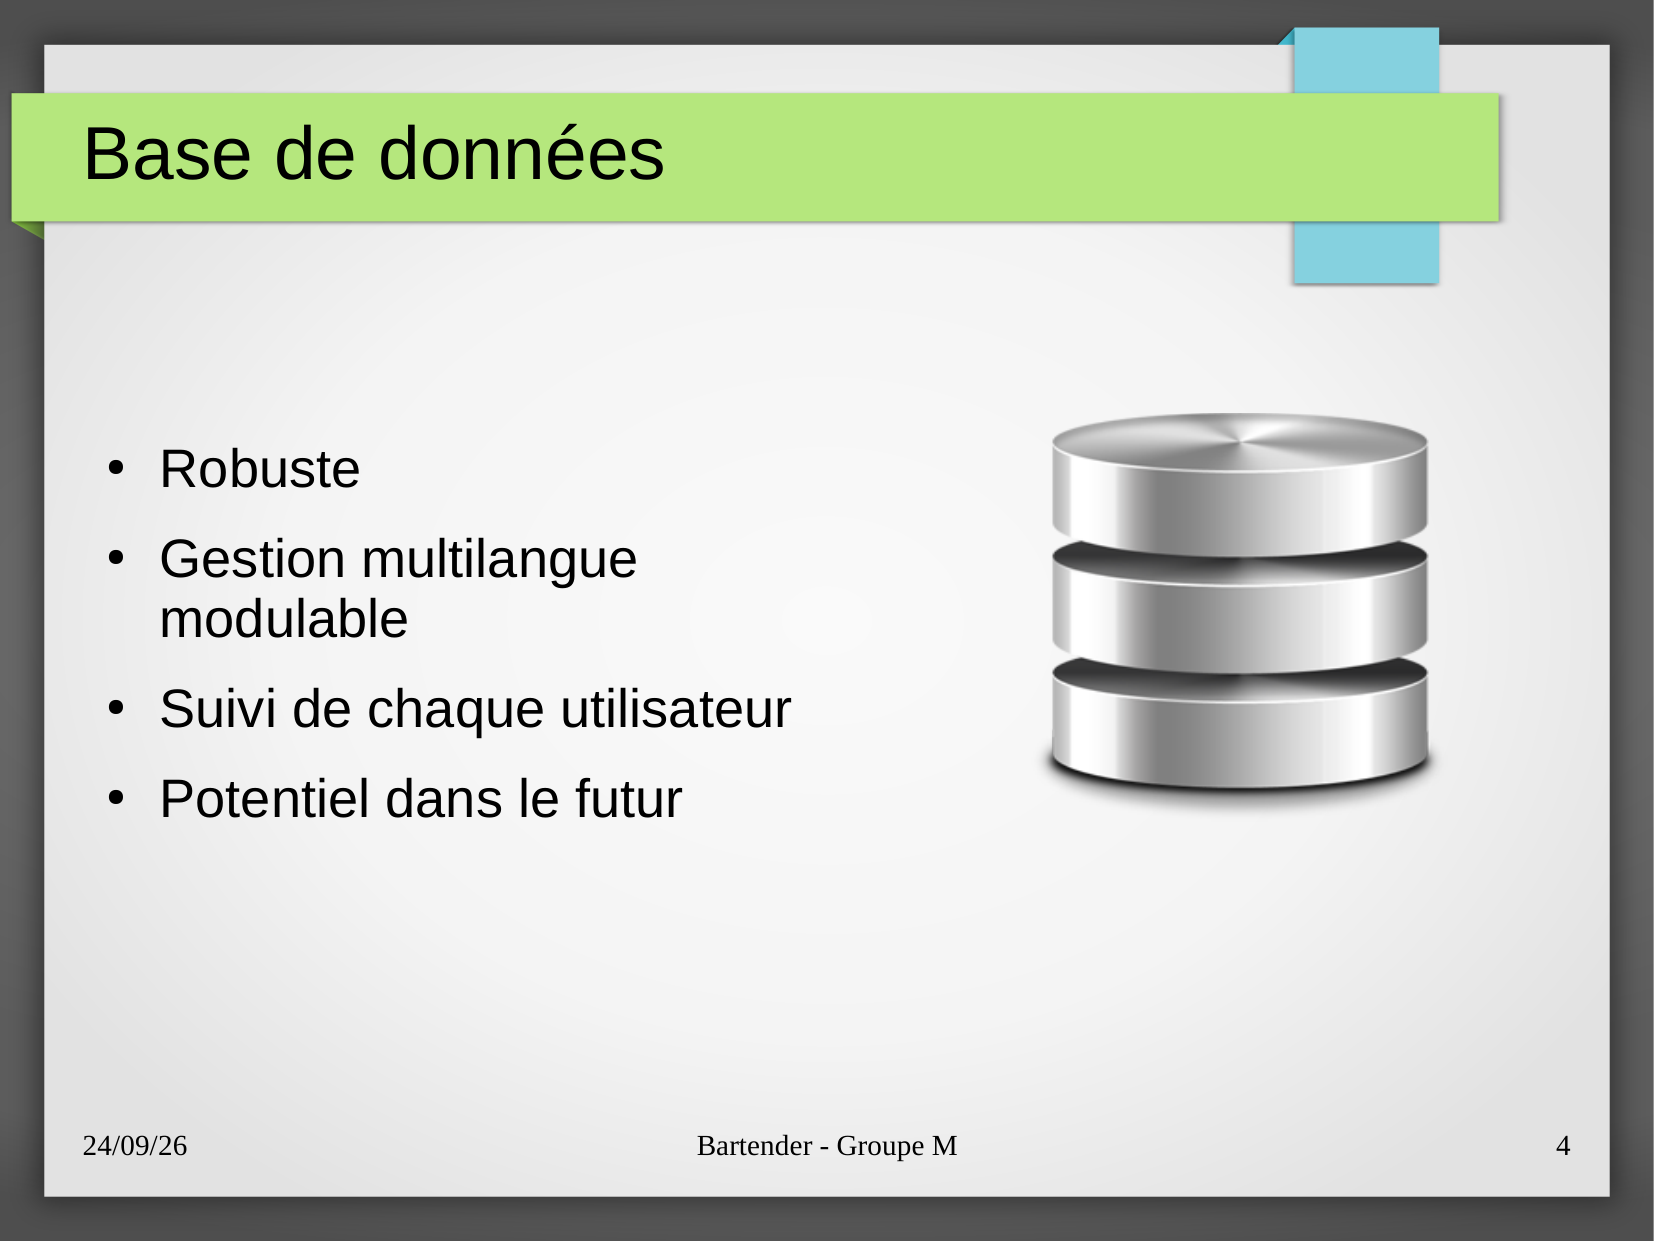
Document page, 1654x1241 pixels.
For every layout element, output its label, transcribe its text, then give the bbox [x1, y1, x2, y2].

list Robuste Gestion multilangue modulable Suivi de chaque utilisateur Potentiel dans le futur [88, 438, 815, 875]
title Base de données [82, 94, 1264, 213]
picture [0, 0, 1654, 1241]
